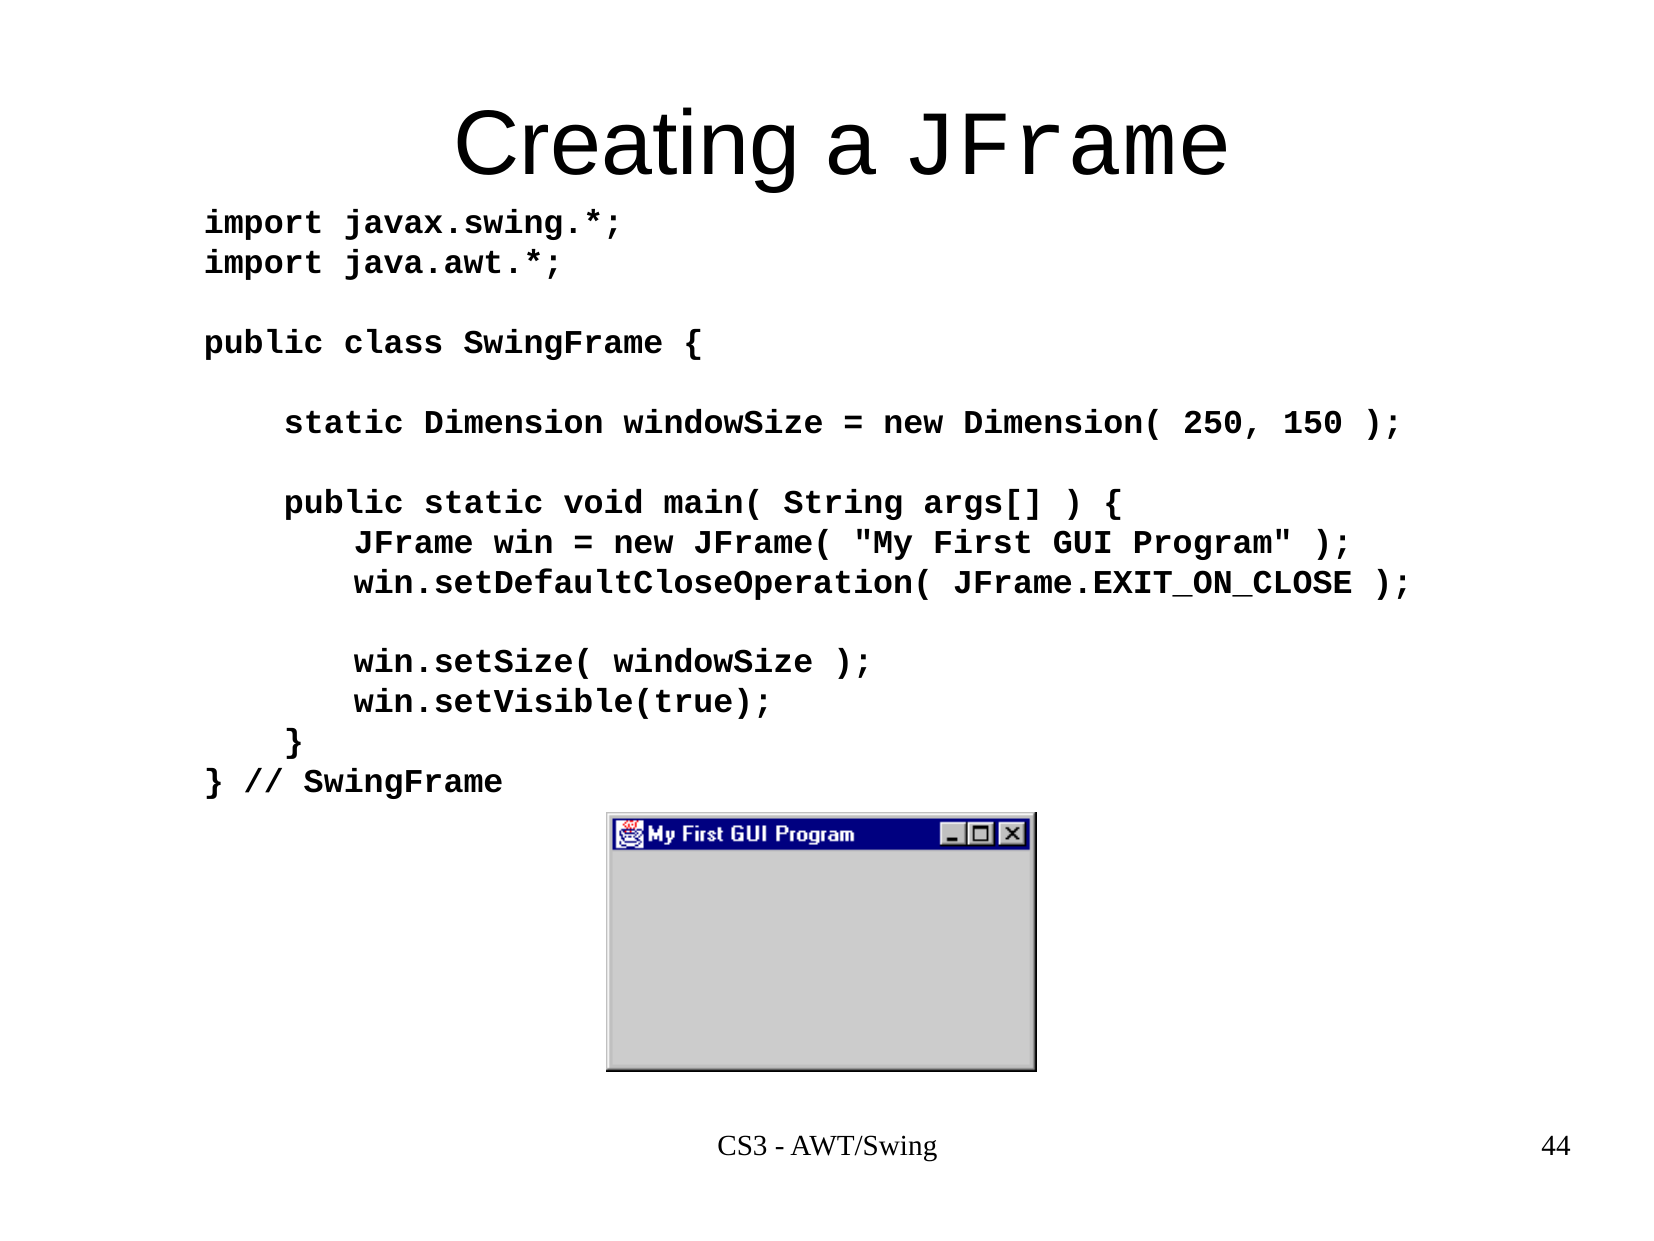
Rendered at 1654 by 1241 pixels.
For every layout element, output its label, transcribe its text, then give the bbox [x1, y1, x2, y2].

picture [606, 812, 1037, 1072]
title Creating a JFrame [124, 68, 1530, 207]
text_box import javax.swing.*; import java.awt.*; public class SwingFrame { static Dimension windowSize = new Dimension( 250, 150 ); public static void main( String args[] ) { JFrame win = new JFrame( "My First GUI Program" ); win.setDefaultCloseOperation( JFrame.EXIT_ON_CLOSE ); win.setSize( windowSize ); win.setVisible(true); } } // SwingFrame [189, 192, 1429, 808]
